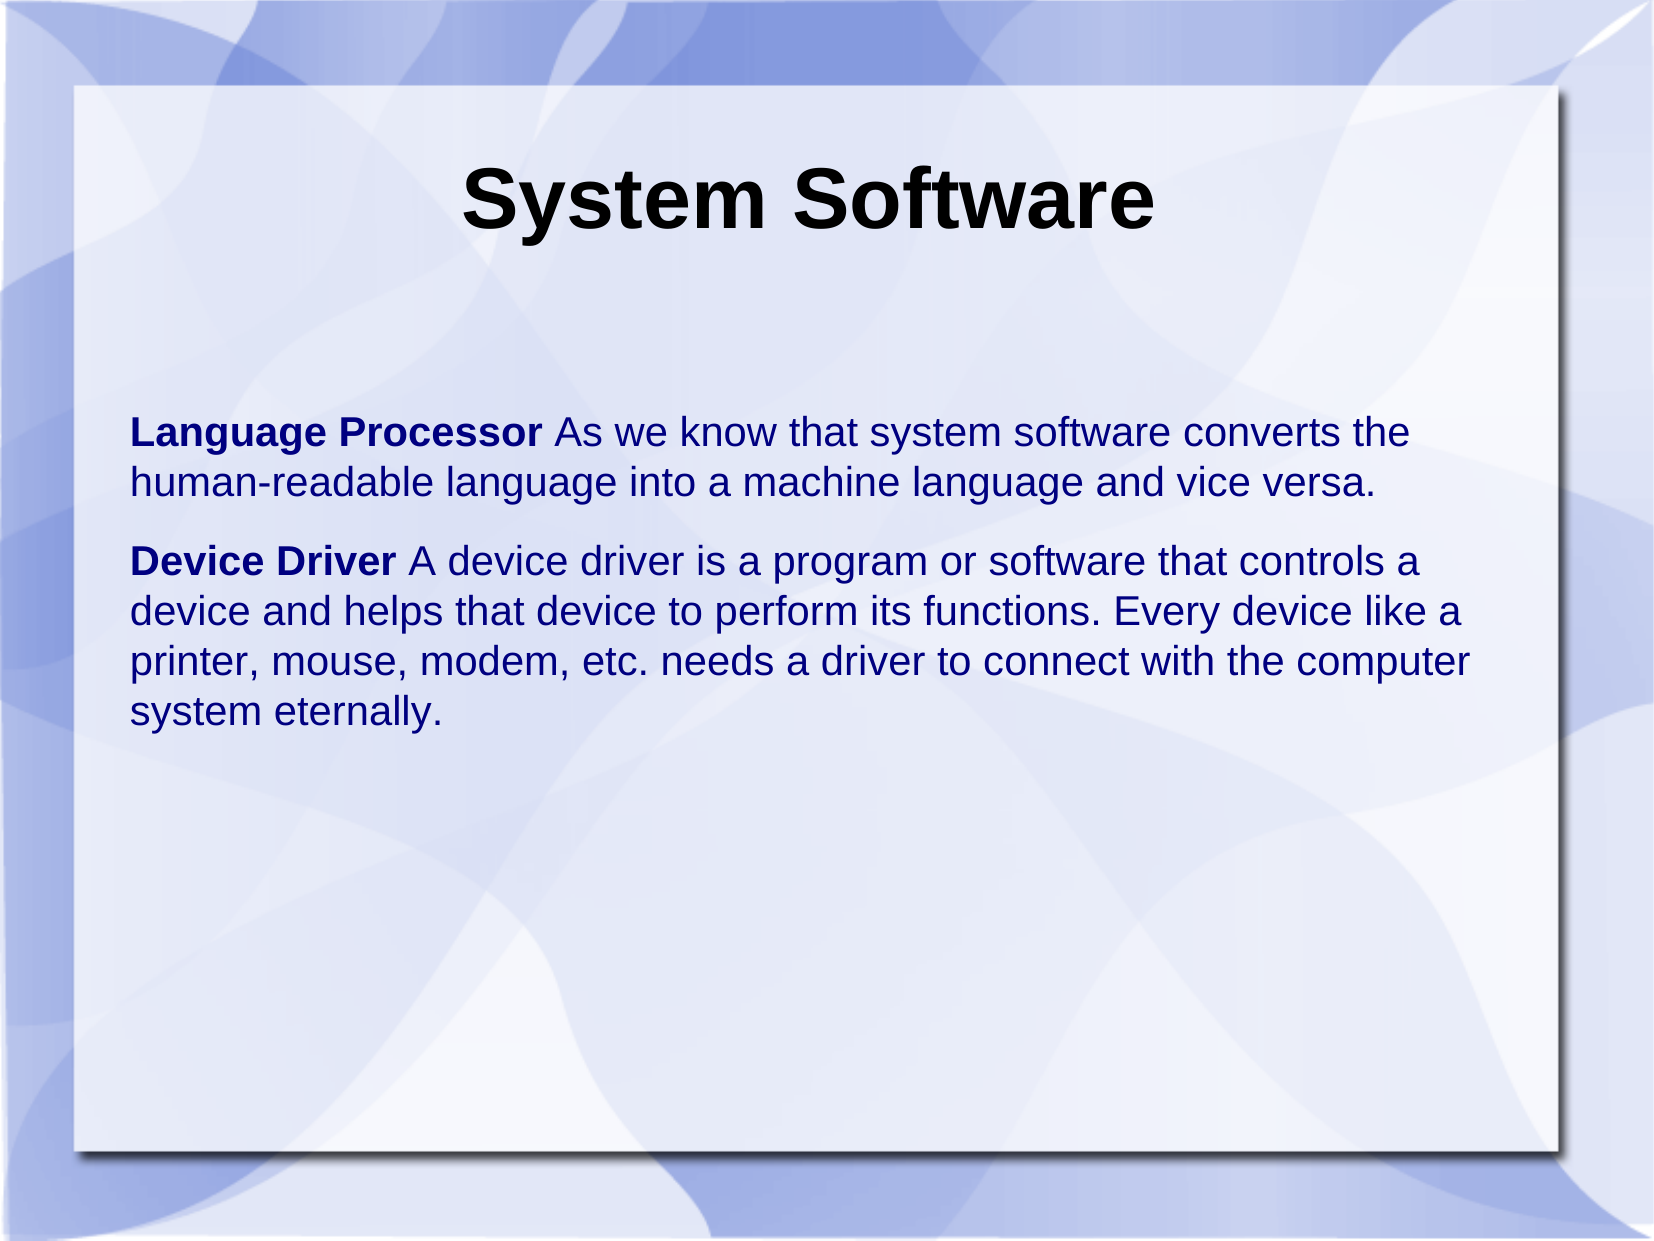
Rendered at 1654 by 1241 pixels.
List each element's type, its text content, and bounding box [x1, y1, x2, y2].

list Language Processor As we know that system software converts the human-readable language into a machine language and vice versa. Device Driver A device driver is a program or software that controls a device and helps that device to perform its functions. Every device like a printer, mouse, modem, etc. needs a driver to connect with the computer system eternally. [129, 324, 1489, 975]
title System Software [82, 90, 1536, 298]
